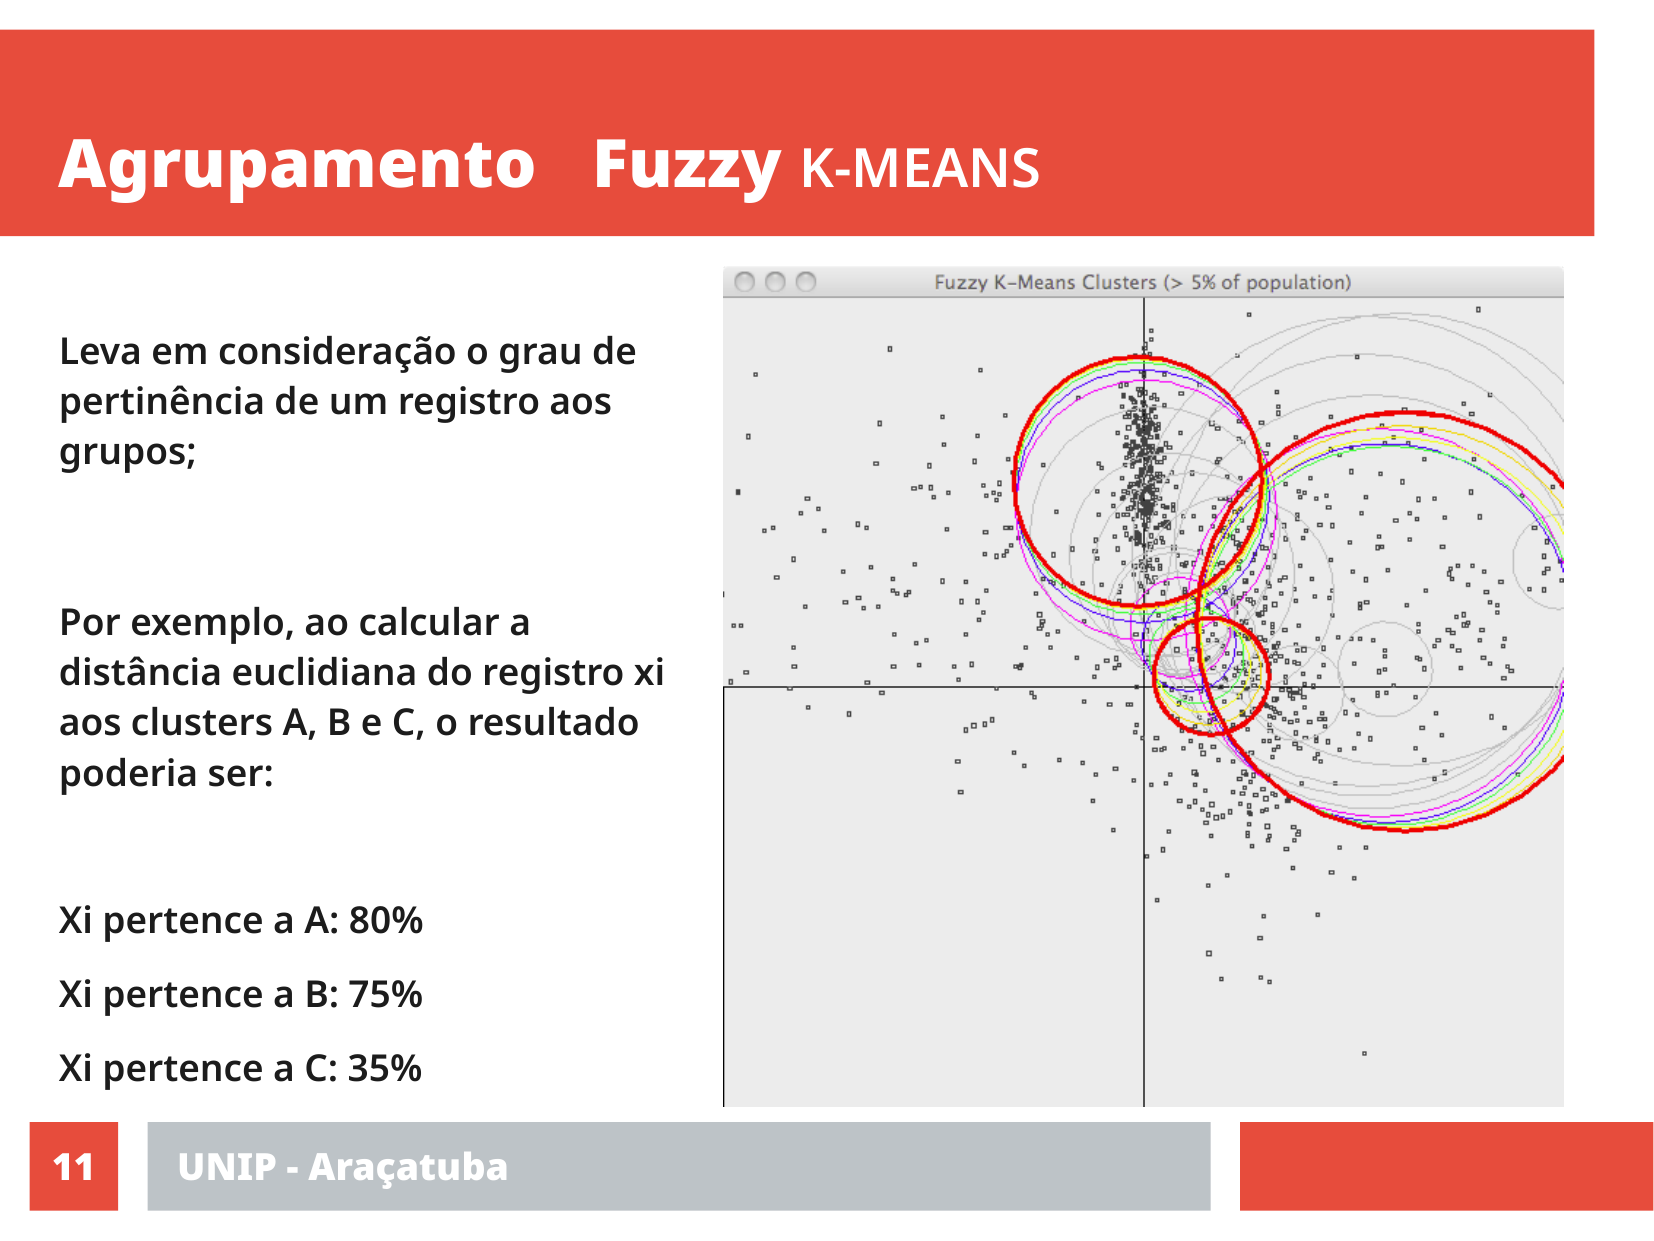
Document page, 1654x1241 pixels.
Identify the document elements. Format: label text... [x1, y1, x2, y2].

title Agrupamento Fuzzy K-MEANS [59, 59, 1595, 207]
picture [723, 266, 1564, 1107]
list Leva em consideração o grau de pertinência de um registro aos grupos; Por exemplo, ao calcular a distância euclidiana do registro xi aos clusters A, B e C, o resultado poderia ser: Xi pertence a A: 80% Xi pertence a B: 75% Xi pertence a C: 35% [59, 324, 704, 1093]
